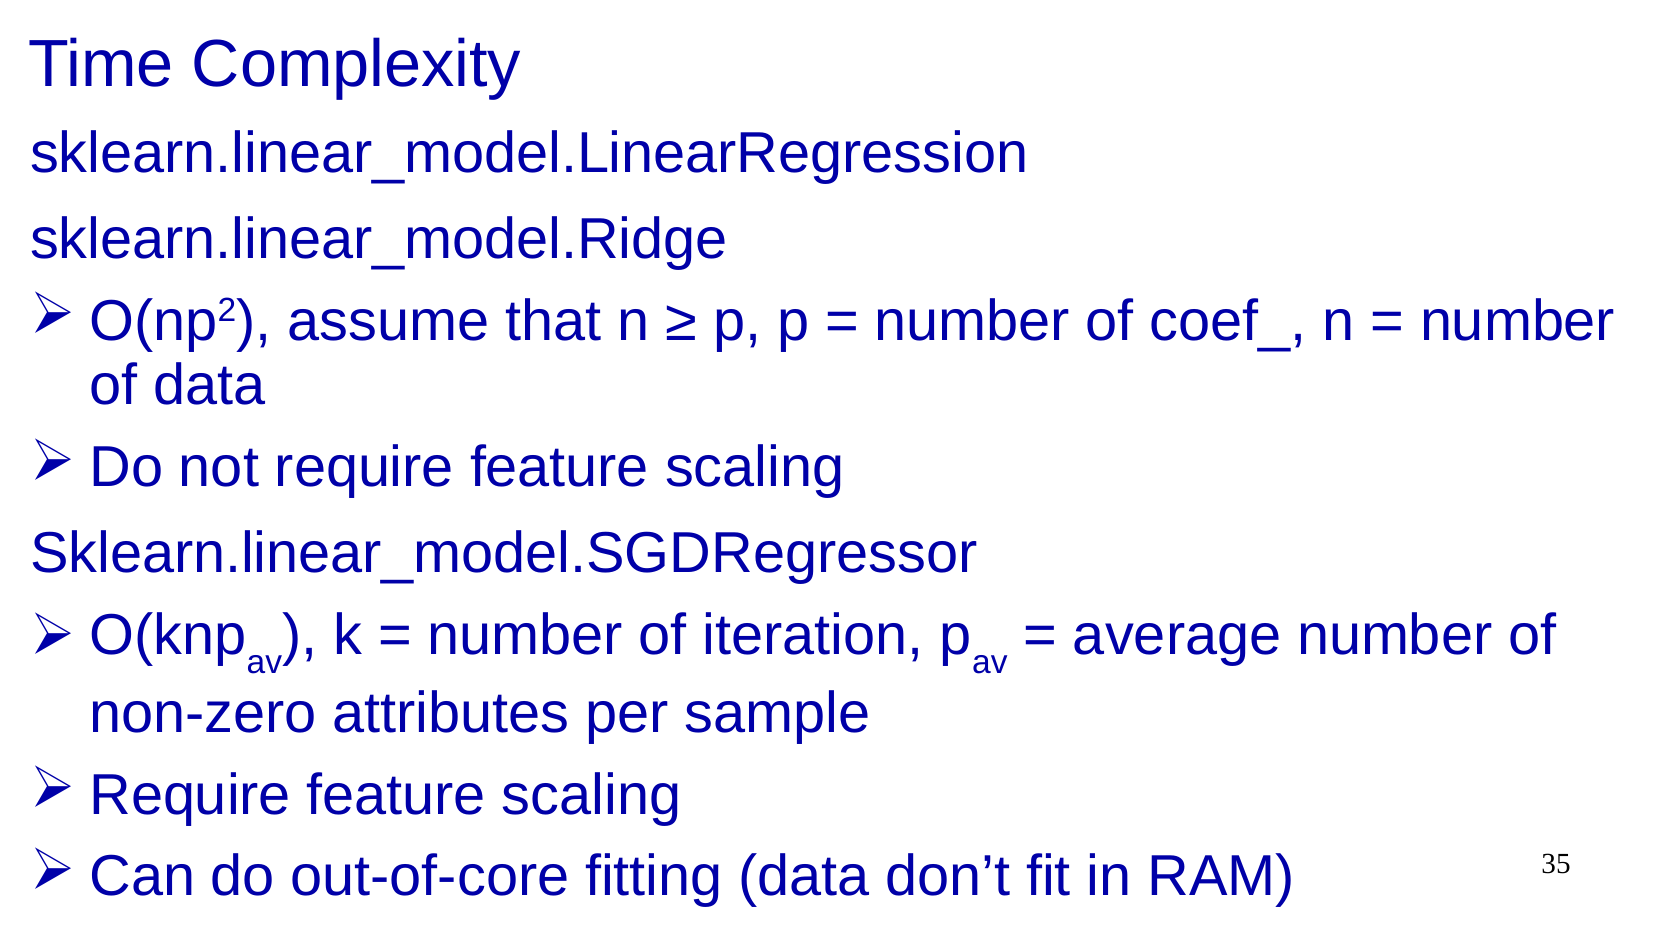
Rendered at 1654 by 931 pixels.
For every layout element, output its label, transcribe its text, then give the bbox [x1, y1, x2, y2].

title Time Complexity [28, 21, 1626, 106]
list sklearn.linear_model.LinearRegression sklearn.linear_model.Ridge O(np2), assume that n ≥ p, p = number of coef_, n = number of data Do not require feature scaling Sklearn.linear_model.SGDRegressor O(knpav), k = number of iteration, pav = average number of non-zero attributes per sample Require feature scaling Can do out-of-core fitting (data don’t fit in RAM) [30, 120, 1645, 916]
